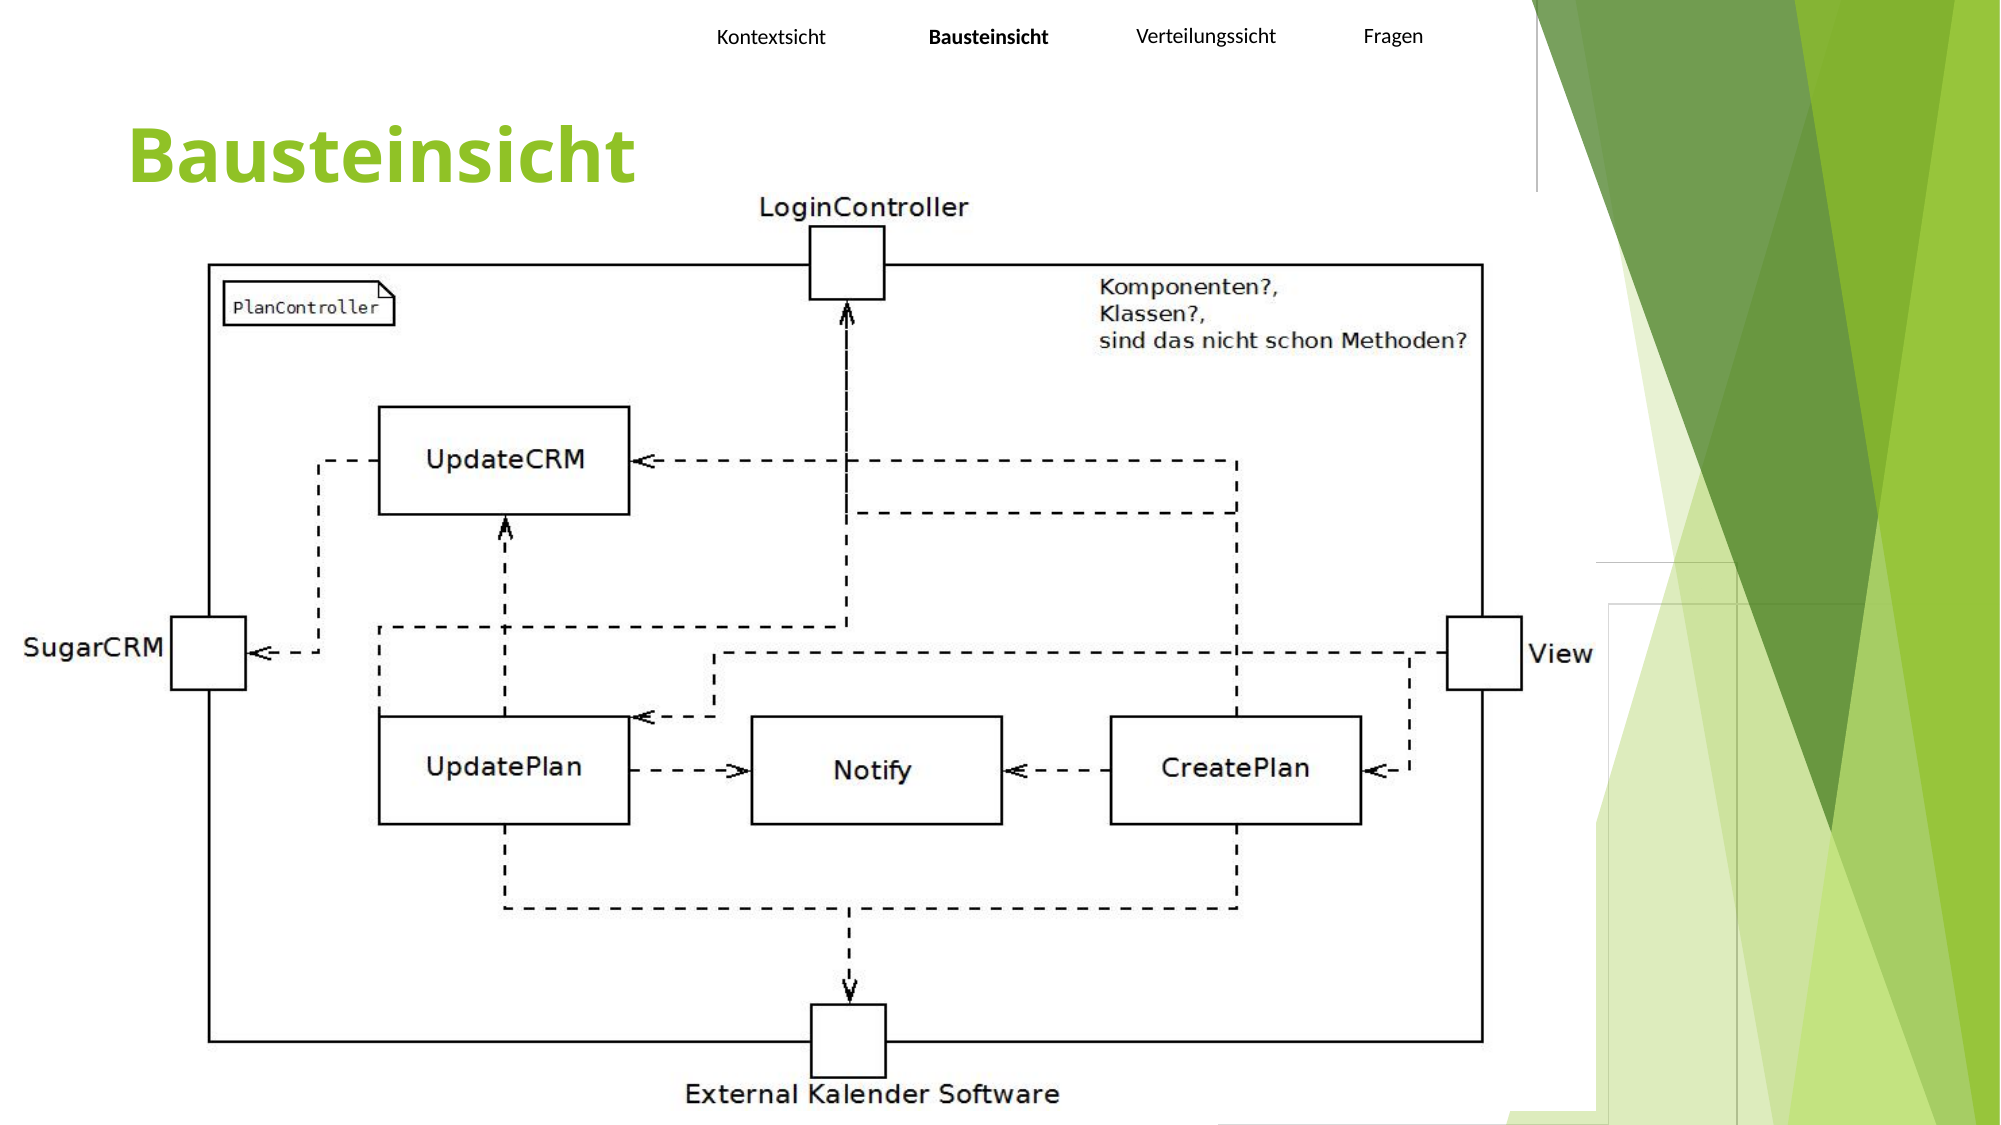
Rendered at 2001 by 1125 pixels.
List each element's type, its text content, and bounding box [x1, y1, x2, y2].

text_box Fragen [1349, 14, 1577, 56]
text_box Bausteinsicht [914, 14, 1121, 56]
text_box Kontextsicht [702, 15, 931, 57]
text_box Verteilungssicht [1121, 14, 1349, 56]
title Bausteinsicht [111, 99, 1522, 192]
picture [23, 192, 1596, 1111]
